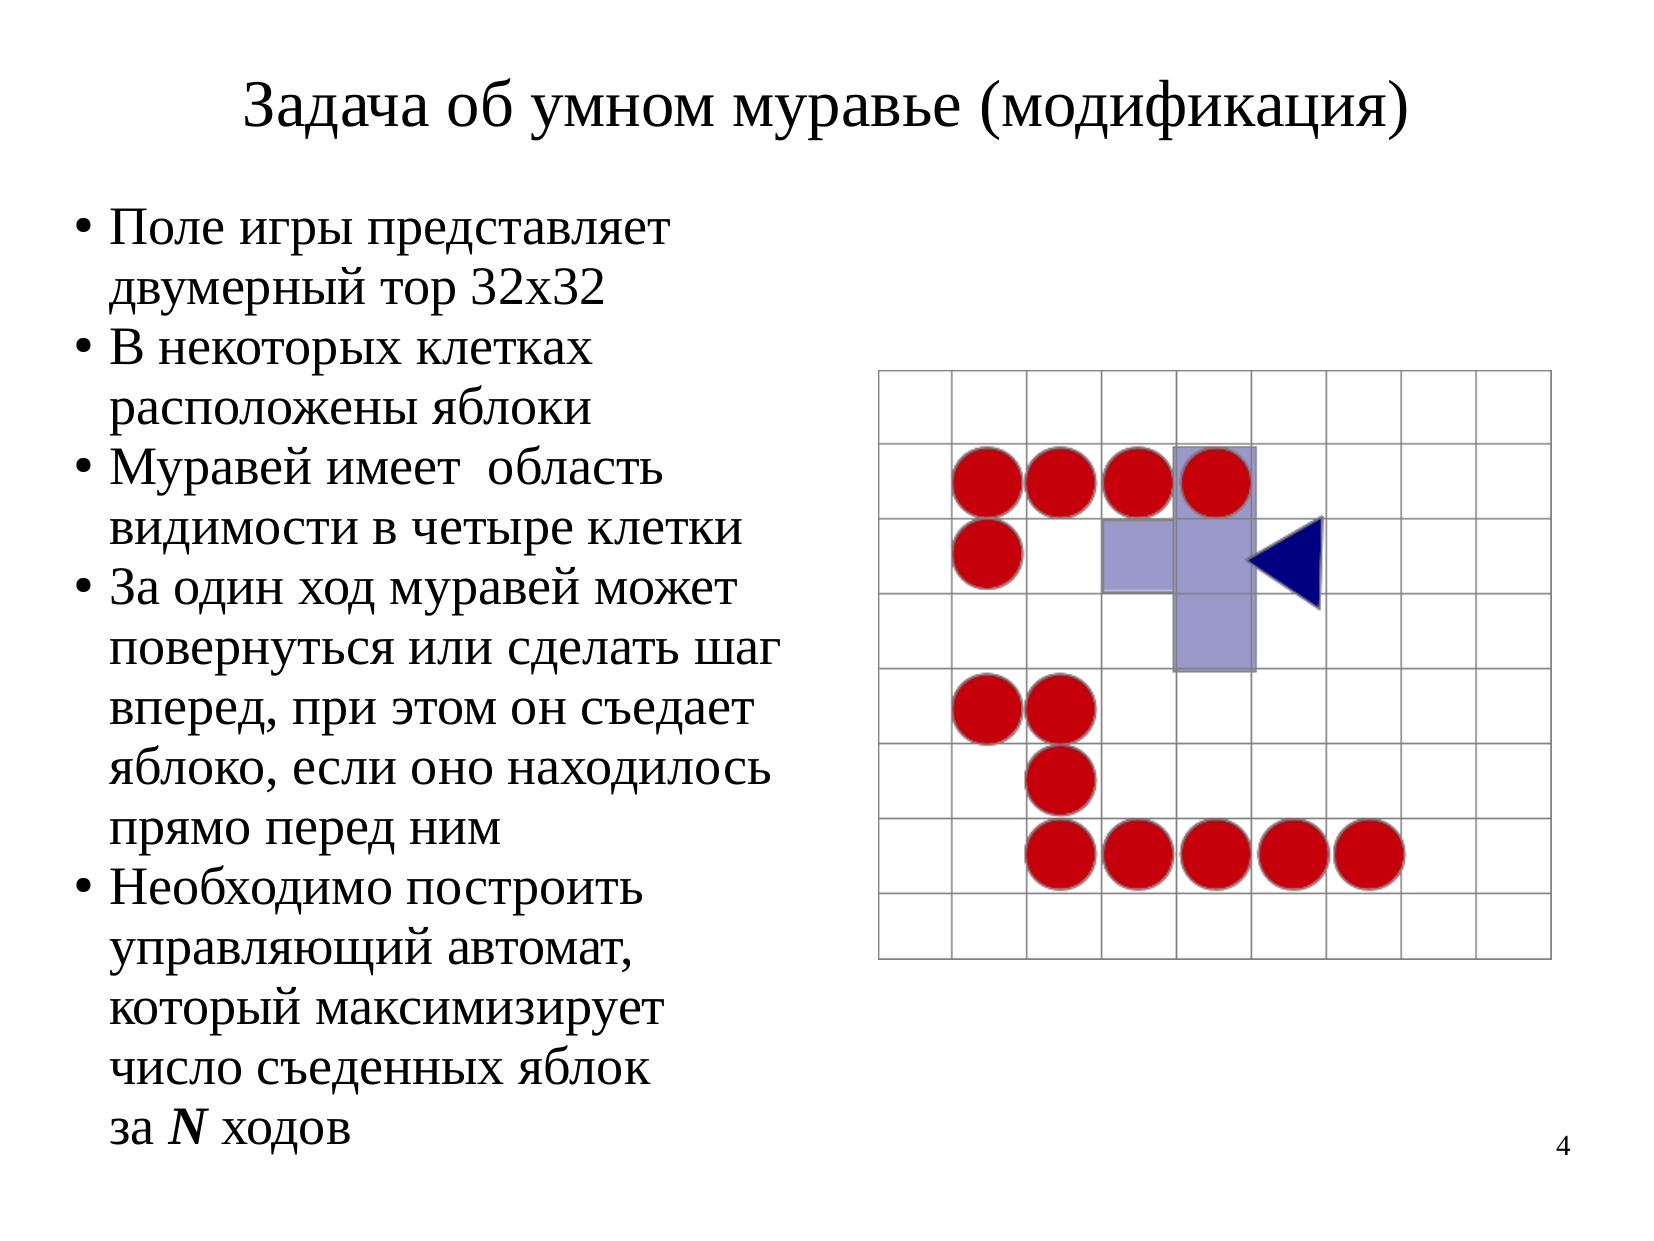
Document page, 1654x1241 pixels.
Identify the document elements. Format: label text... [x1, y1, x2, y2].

text_box Задача об умном муравье (модификация) [197, 59, 1457, 148]
picture [1040, 370, 1552, 960]
text_box Поле игры представляет двумерный тор 32х32 В некоторых клетках расположены яблоки Муравей имеет область видимости в четыре клетки За один ход муравей может повернуться или сделать шаг вперед, при этом он съедает яблоко, если оно находилось прямо перед ним Необходимо построить управляющий автомат, который максимизирует число съеденных яблок за N ходов [59, 188, 1040, 1241]
